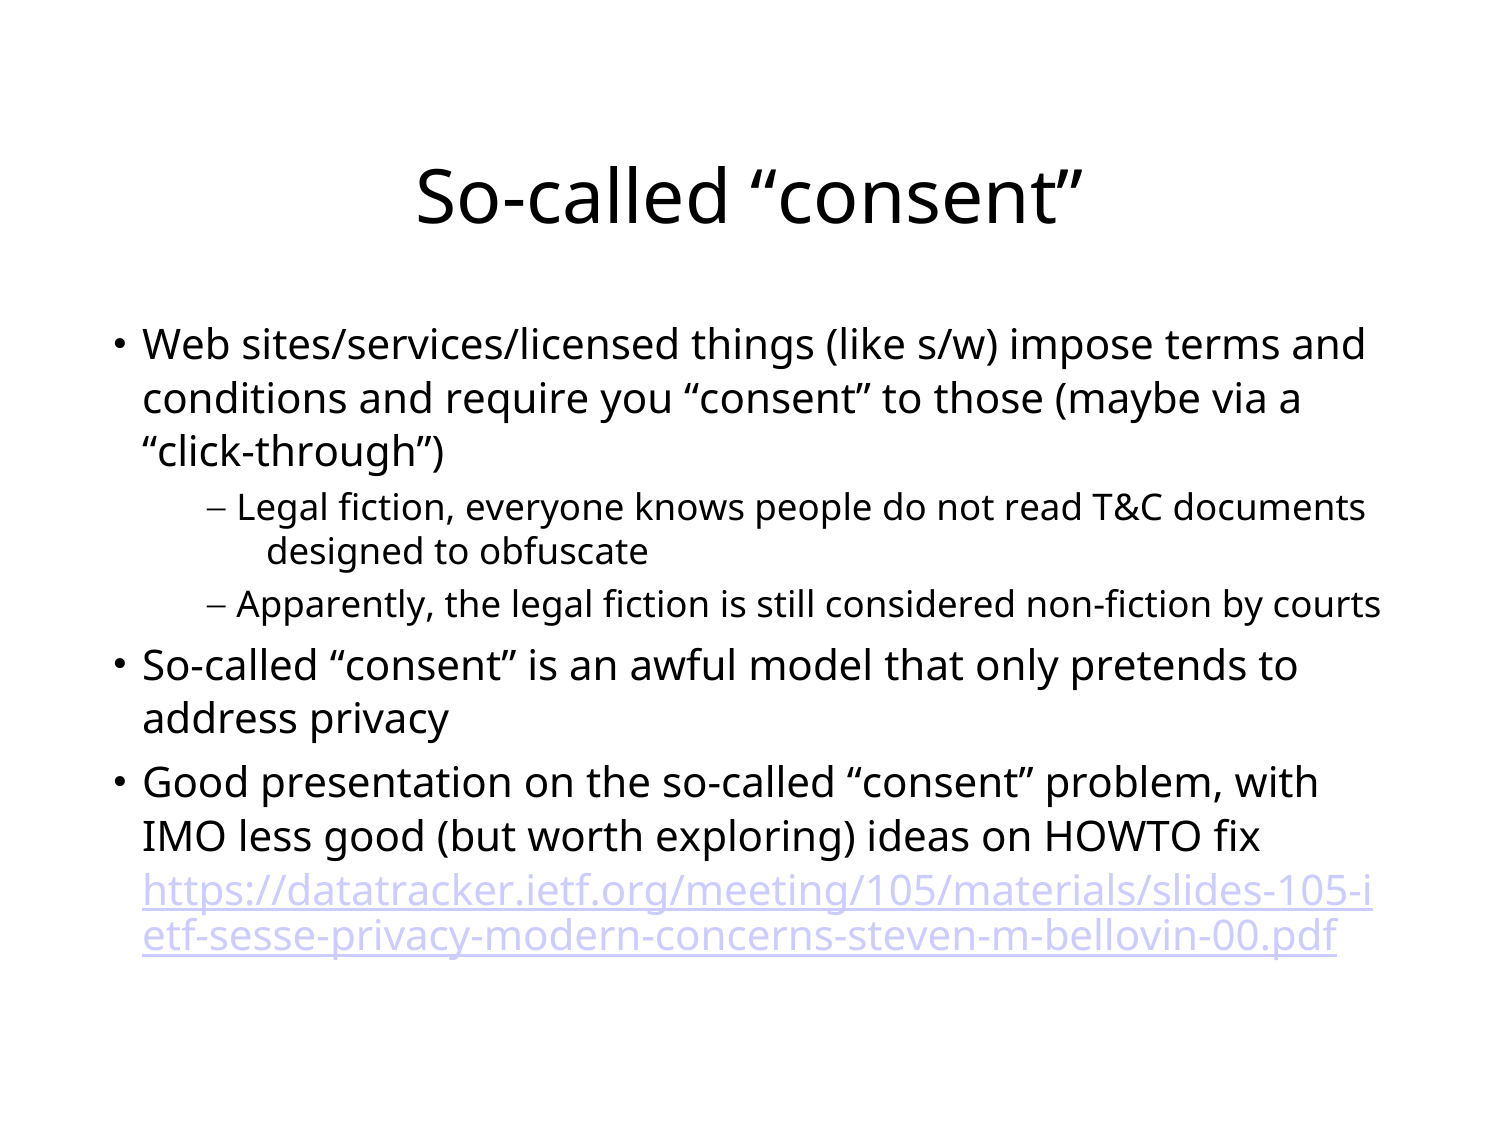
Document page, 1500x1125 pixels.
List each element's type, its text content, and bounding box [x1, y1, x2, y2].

list Web sites/services/licensed things (like s/w) impose terms and conditions and require you “consent” to those (maybe via a “click-through”) Legal fiction, everyone knows people do not read T&C documents designed to obfuscate Apparently, the legal fiction is still considered non-fiction by courts So-called “consent” is an awful model that only pretends to address privacy Good presentation on the so-called “consent” problem, with IMO less good (but worth exploring) ideas on HOWTO fix https://datatracker.ietf.org/meeting/105/materials/slides-105-ietf-sesse-privacy-modern-concerns-steven-m-bellovin-00.pdf [112, 253, 1388, 1022]
title So-called “consent” [112, 99, 1388, 253]
